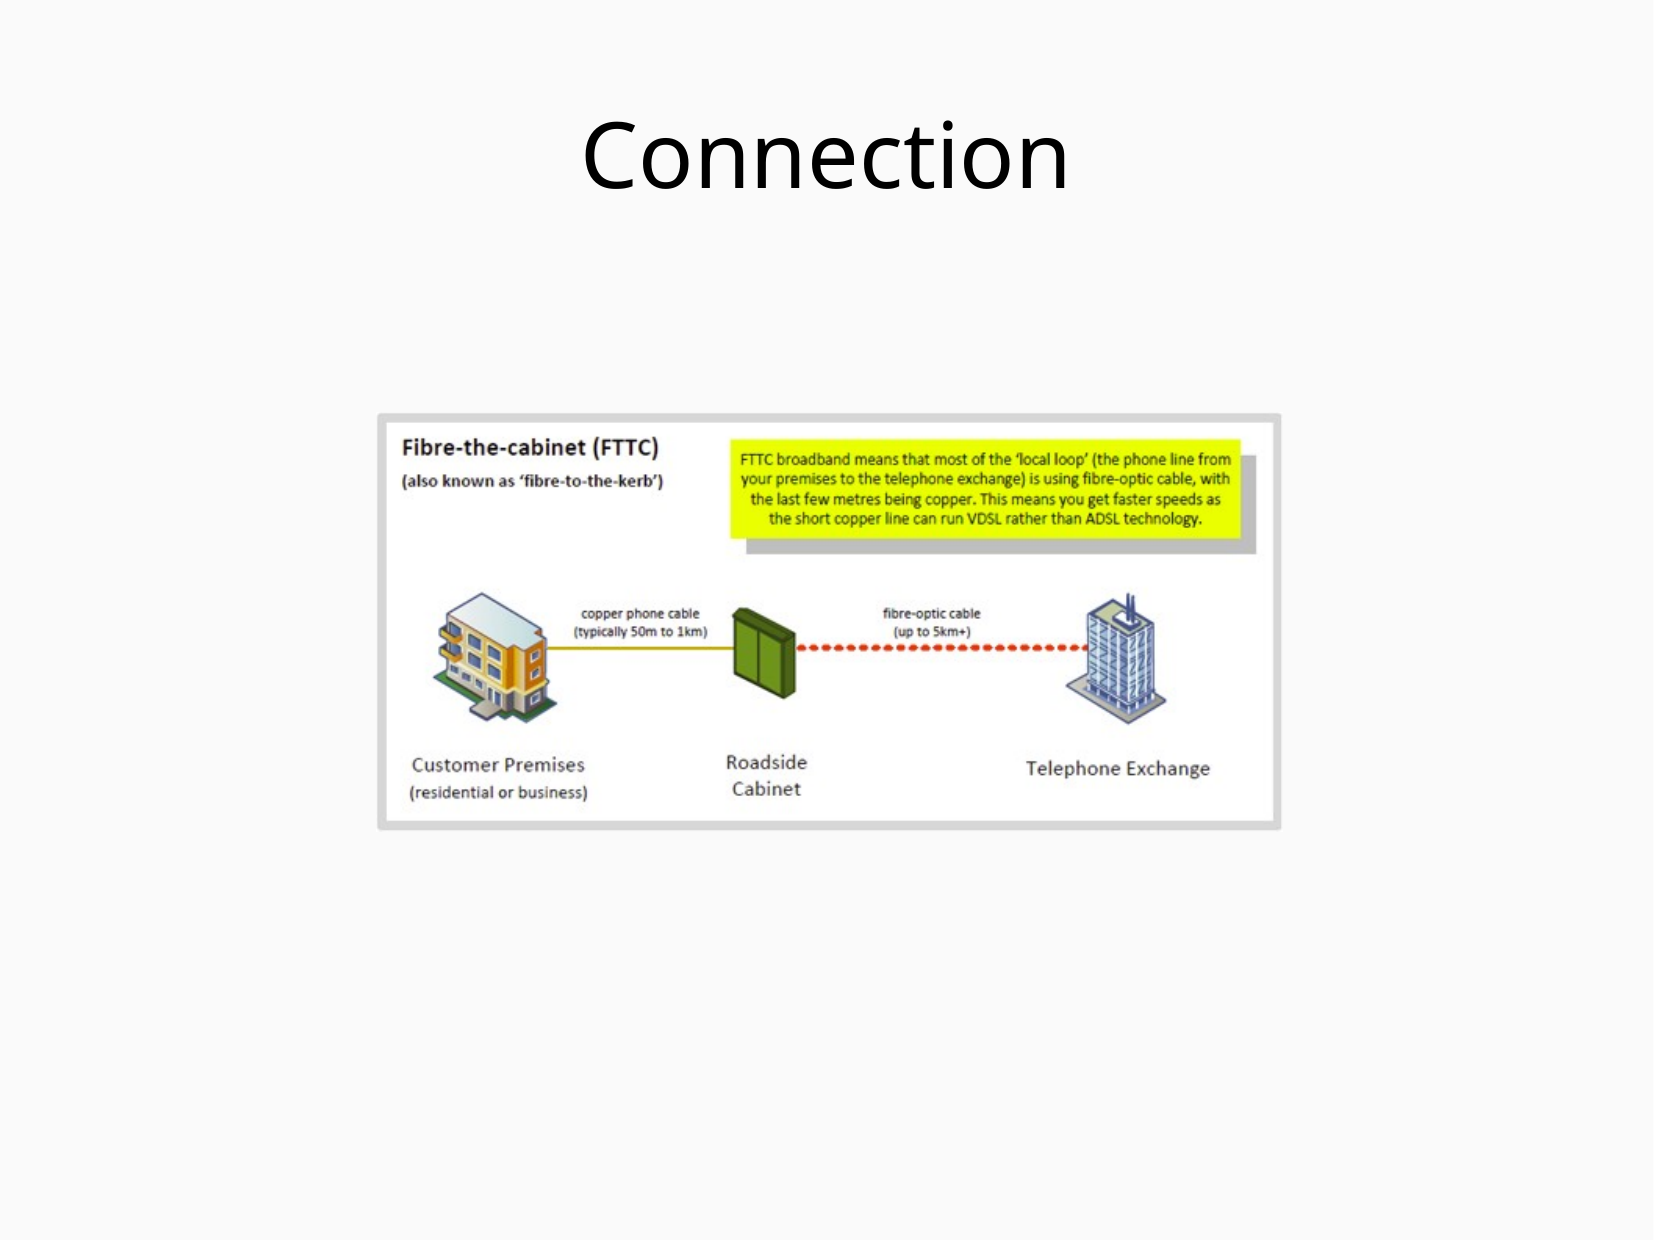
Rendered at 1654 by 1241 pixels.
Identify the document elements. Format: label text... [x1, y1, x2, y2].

title Connection [82, 49, 1571, 257]
picture [376, 412, 1283, 832]
